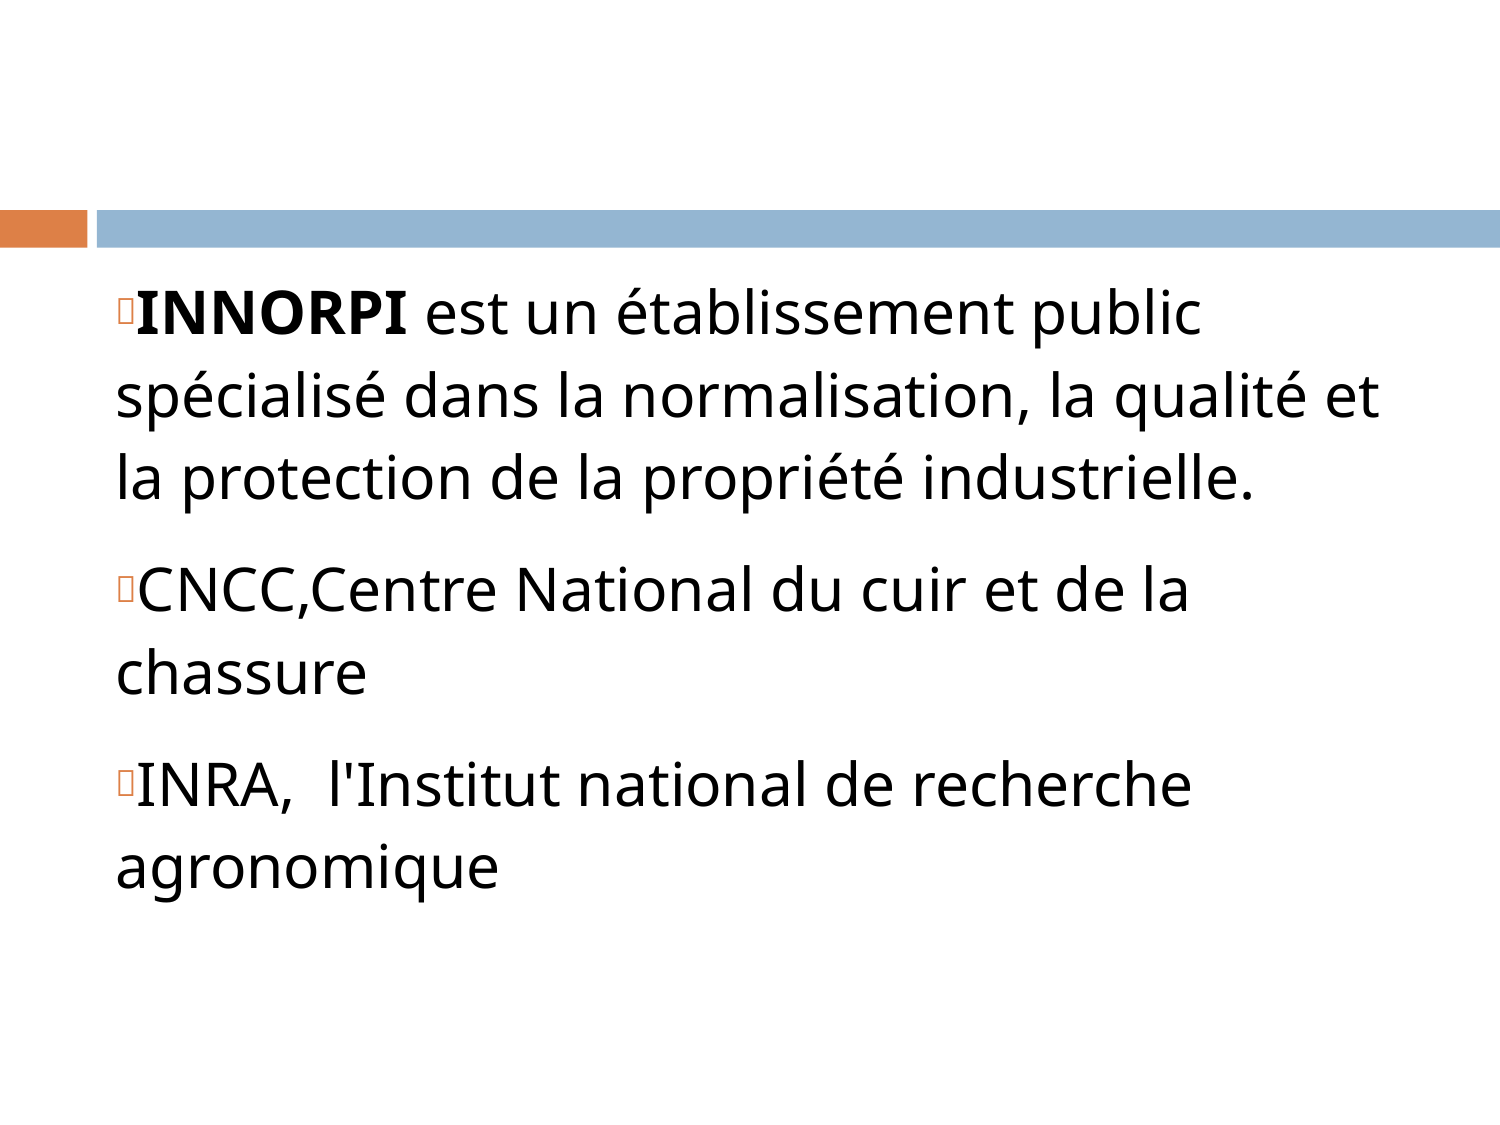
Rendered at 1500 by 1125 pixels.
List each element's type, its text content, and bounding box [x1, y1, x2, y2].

list INNORPI est un établissement public spécialisé dans la normalisation, la qualité et la protection de la propriété industrielle. CNCC,Centre National du cuir et de la chassure INRA, l'Institut national de recherche agronomique [100, 262, 1439, 1001]
